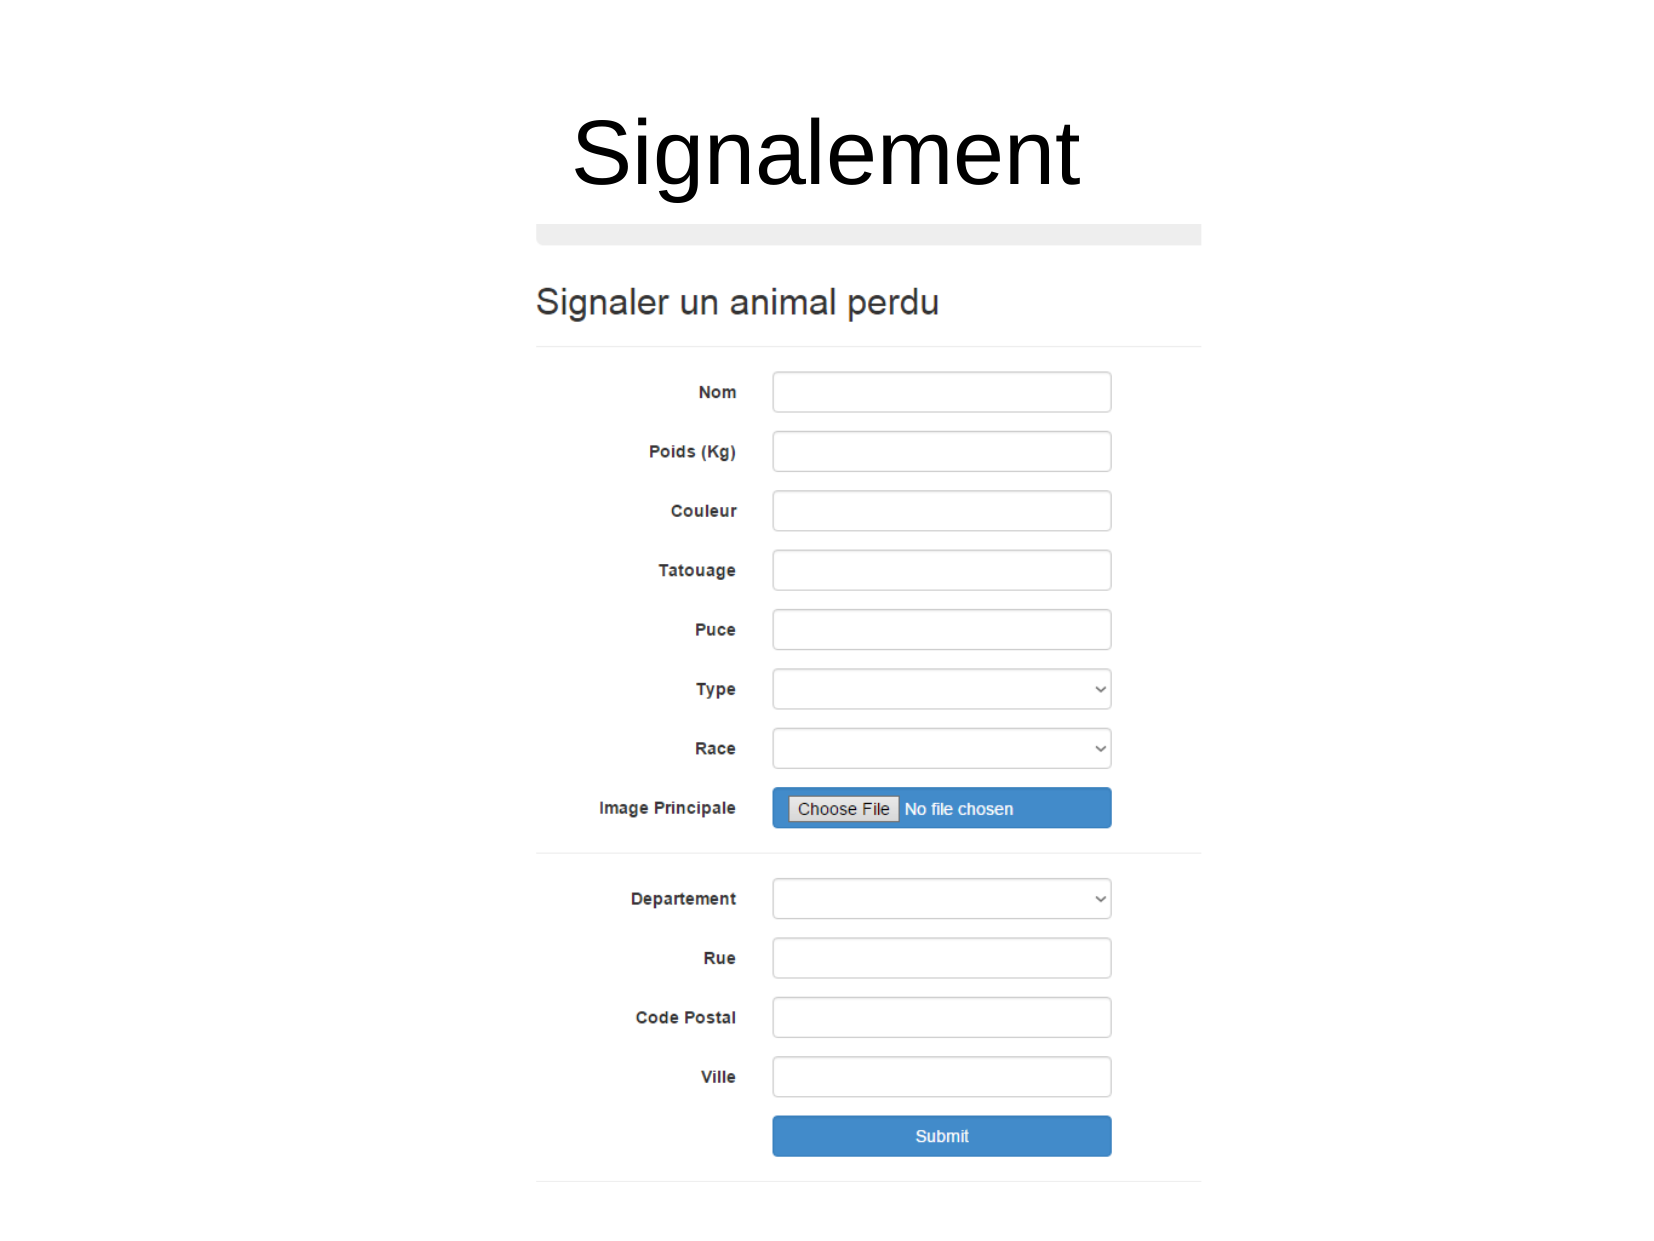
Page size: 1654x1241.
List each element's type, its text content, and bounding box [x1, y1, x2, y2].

picture [460, 224, 1202, 1182]
title Signalement [82, 49, 1571, 257]
